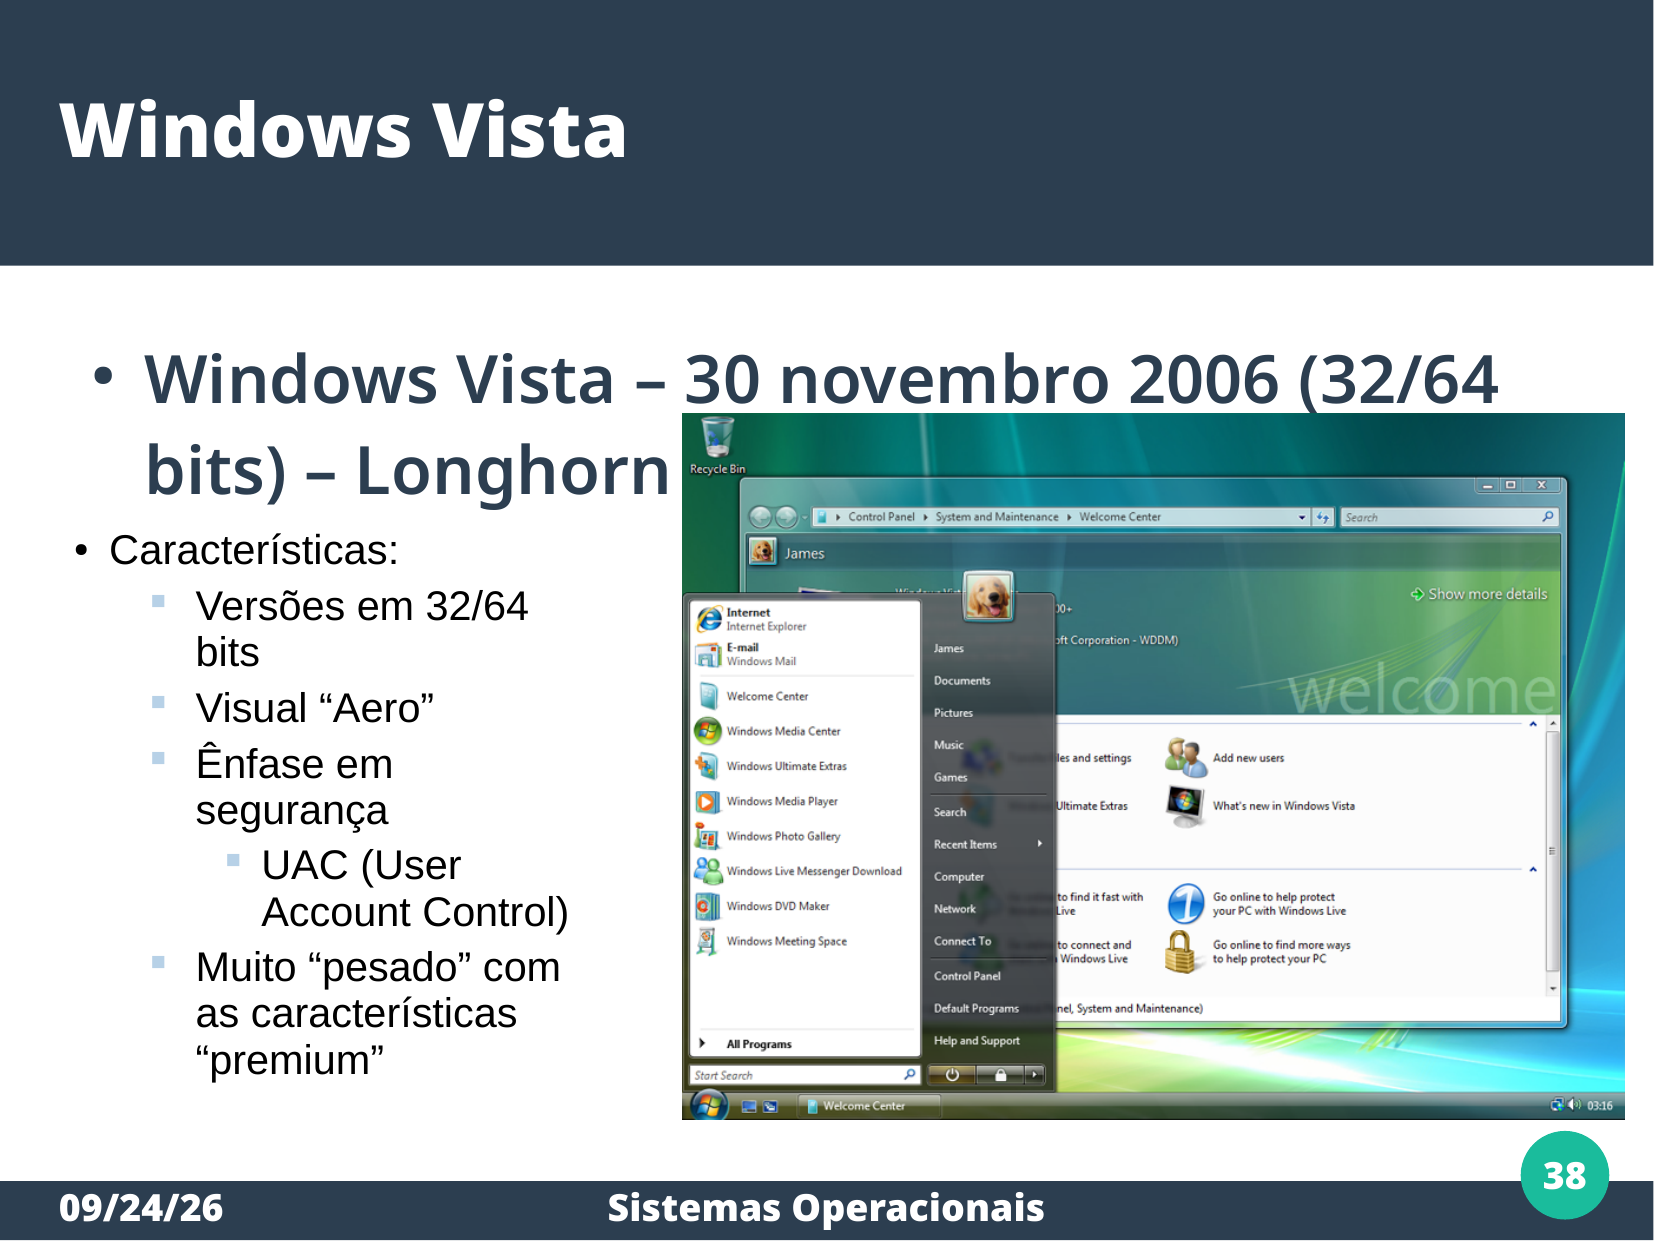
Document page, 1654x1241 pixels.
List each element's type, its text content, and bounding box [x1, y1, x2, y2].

list Windows Vista – 30 novembro 2006 (32/64 bits) – Longhorn [59, 324, 1595, 1152]
picture [682, 413, 1625, 1120]
text_box Características: Versões em 32/64 bits Visual “Aero” Ênfase em segurança UAC (User Account Control) Muito “pesado” com as características “premium” [59, 519, 597, 1138]
title Windows Vista [59, 49, 1595, 207]
